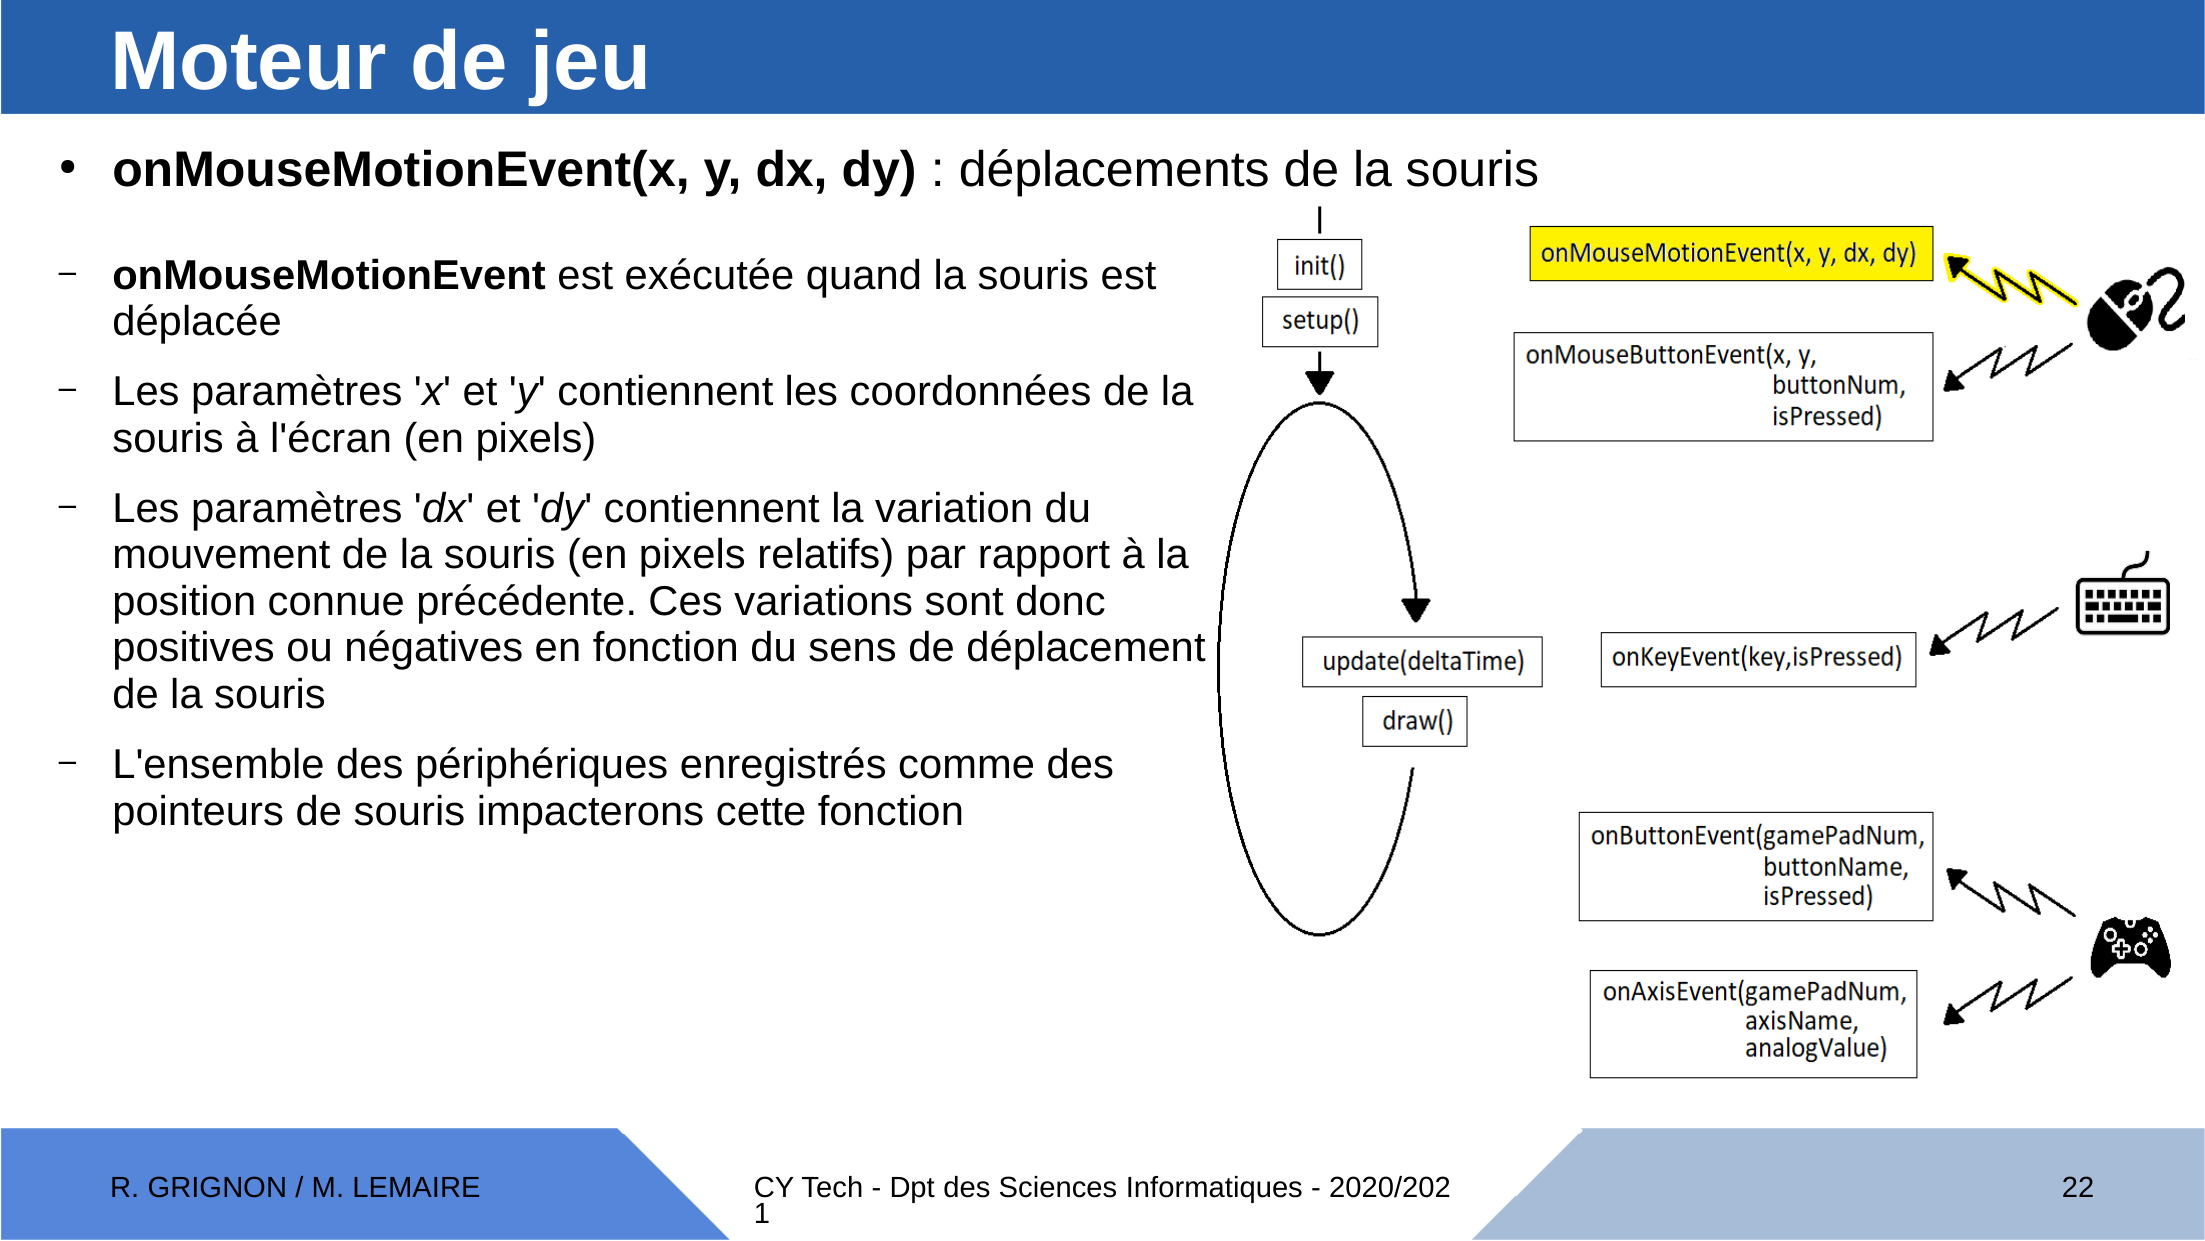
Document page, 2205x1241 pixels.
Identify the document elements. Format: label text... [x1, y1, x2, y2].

picture [188, 315, 207, 322]
picture [154, 315, 161, 322]
picture [165, 315, 175, 322]
picture [132, 315, 139, 322]
picture [254, 315, 262, 322]
title Moteur de jeu [110, 49, 2095, 211]
picture [220, 315, 239, 322]
list onMouseMotionEvent est exécutée quand la souris est déplacée Les paramètres 'x' et 'y' contiennent les coordonnées de la souris à l'écran (en pixels) Les paramètres 'dx' et 'dy' contiennent la variation du mouvement de la souris (en pixels relatifs) par rapport à la position connue précédente. Ces variations sont donc positives ou négatives en fonction du sens de déplacement de la souris L'ensemble des périphériques enregistrés comme des pointeurs de souris impacterons cette fonction [0, 322, 1207, 1129]
picture [210, 315, 218, 322]
picture [118, 315, 129, 322]
picture [178, 315, 185, 322]
picture [264, 315, 275, 322]
picture [0, 0, 2205, 1241]
list onMouseMotionEvent(x, y, dx, dy) : déplacements de la souris [41, 211, 1210, 315]
picture [241, 315, 252, 322]
picture [141, 315, 152, 322]
